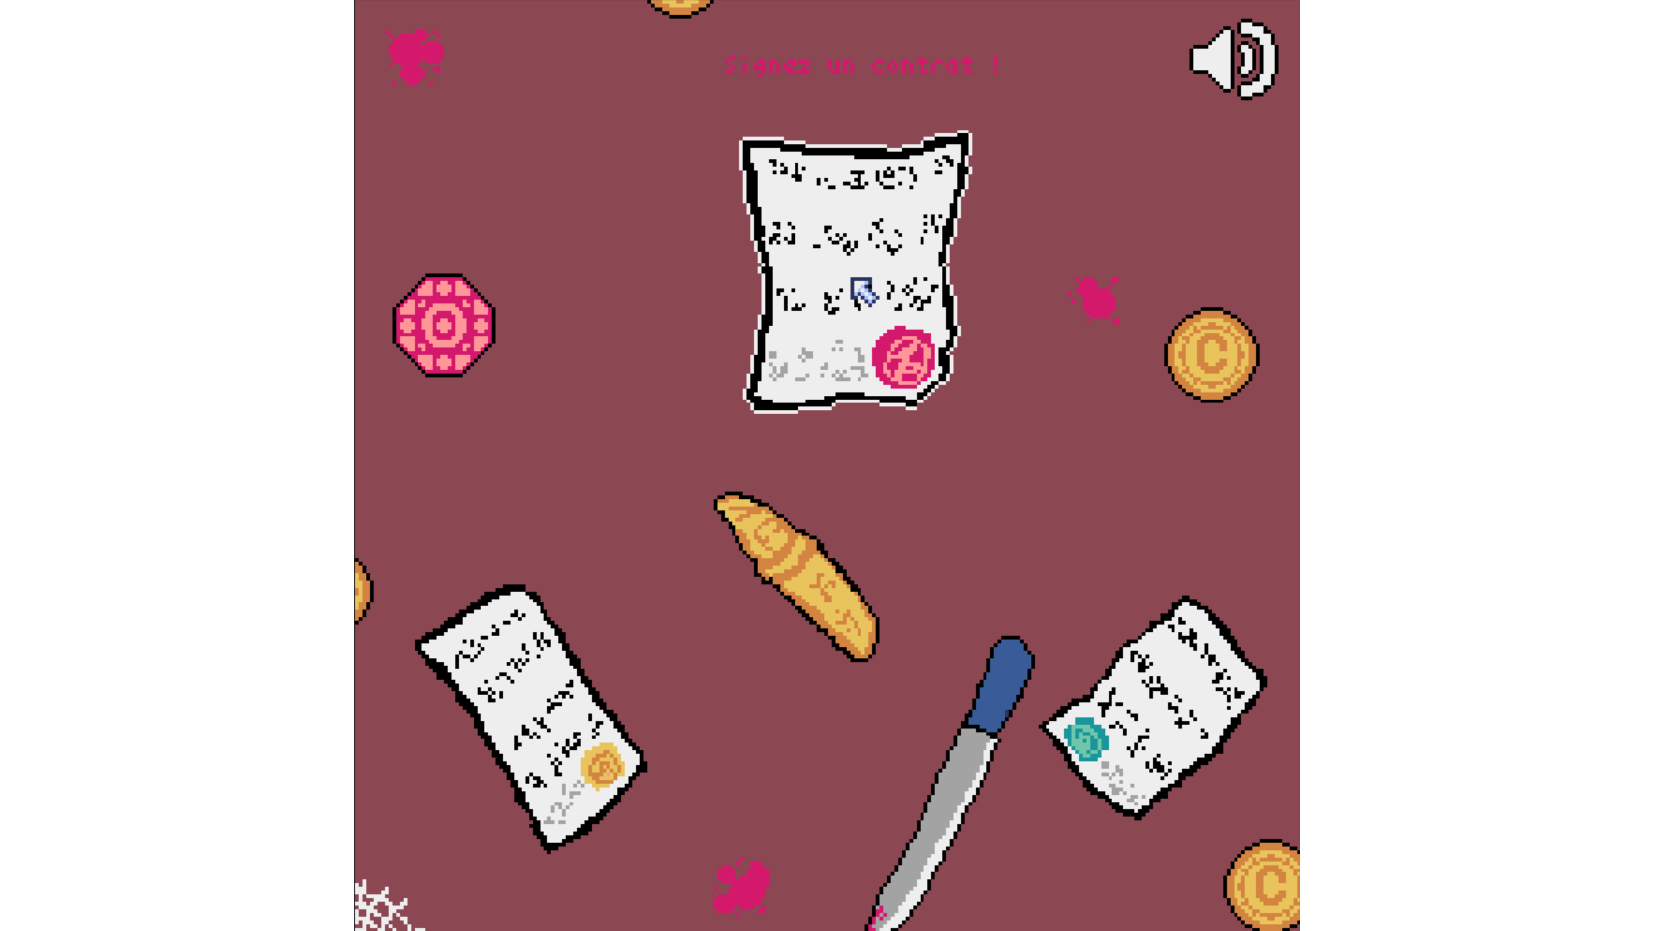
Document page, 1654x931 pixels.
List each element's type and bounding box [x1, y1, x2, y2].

picture [354, 0, 1300, 931]
